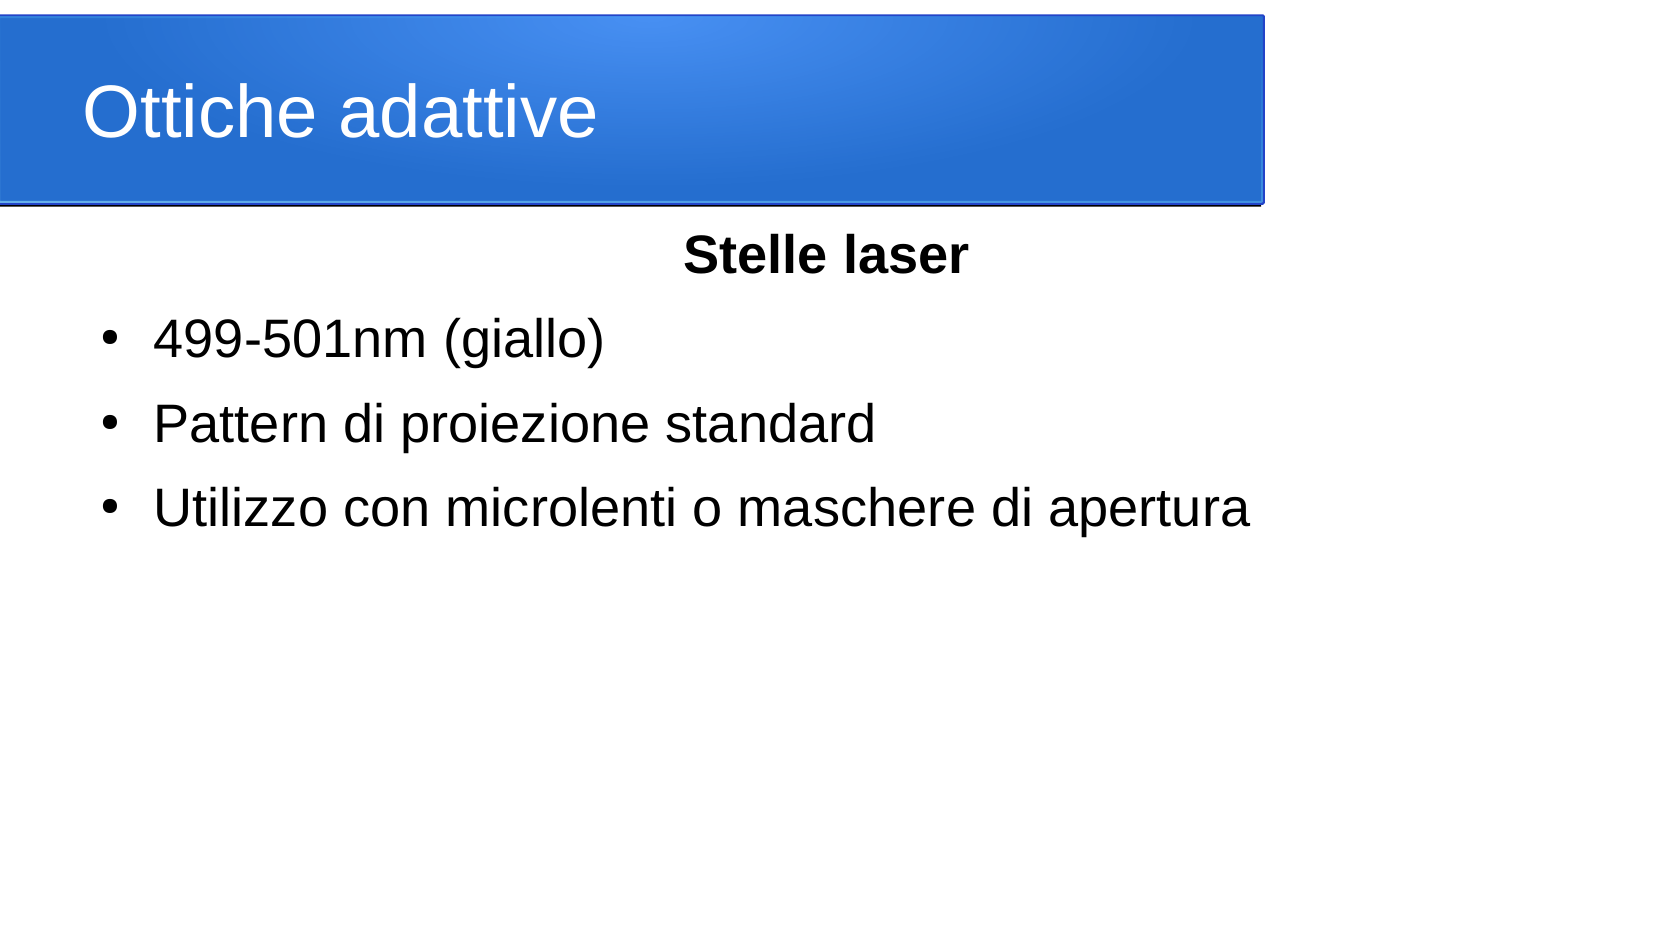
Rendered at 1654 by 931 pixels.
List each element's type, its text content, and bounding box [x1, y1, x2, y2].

title Ottiche adattive [82, 35, 1235, 189]
list Stelle laser 499-501nm (giallo) Pattern di proiezione standard Utilizzo con microlenti o maschere di apertura [82, 224, 1571, 764]
